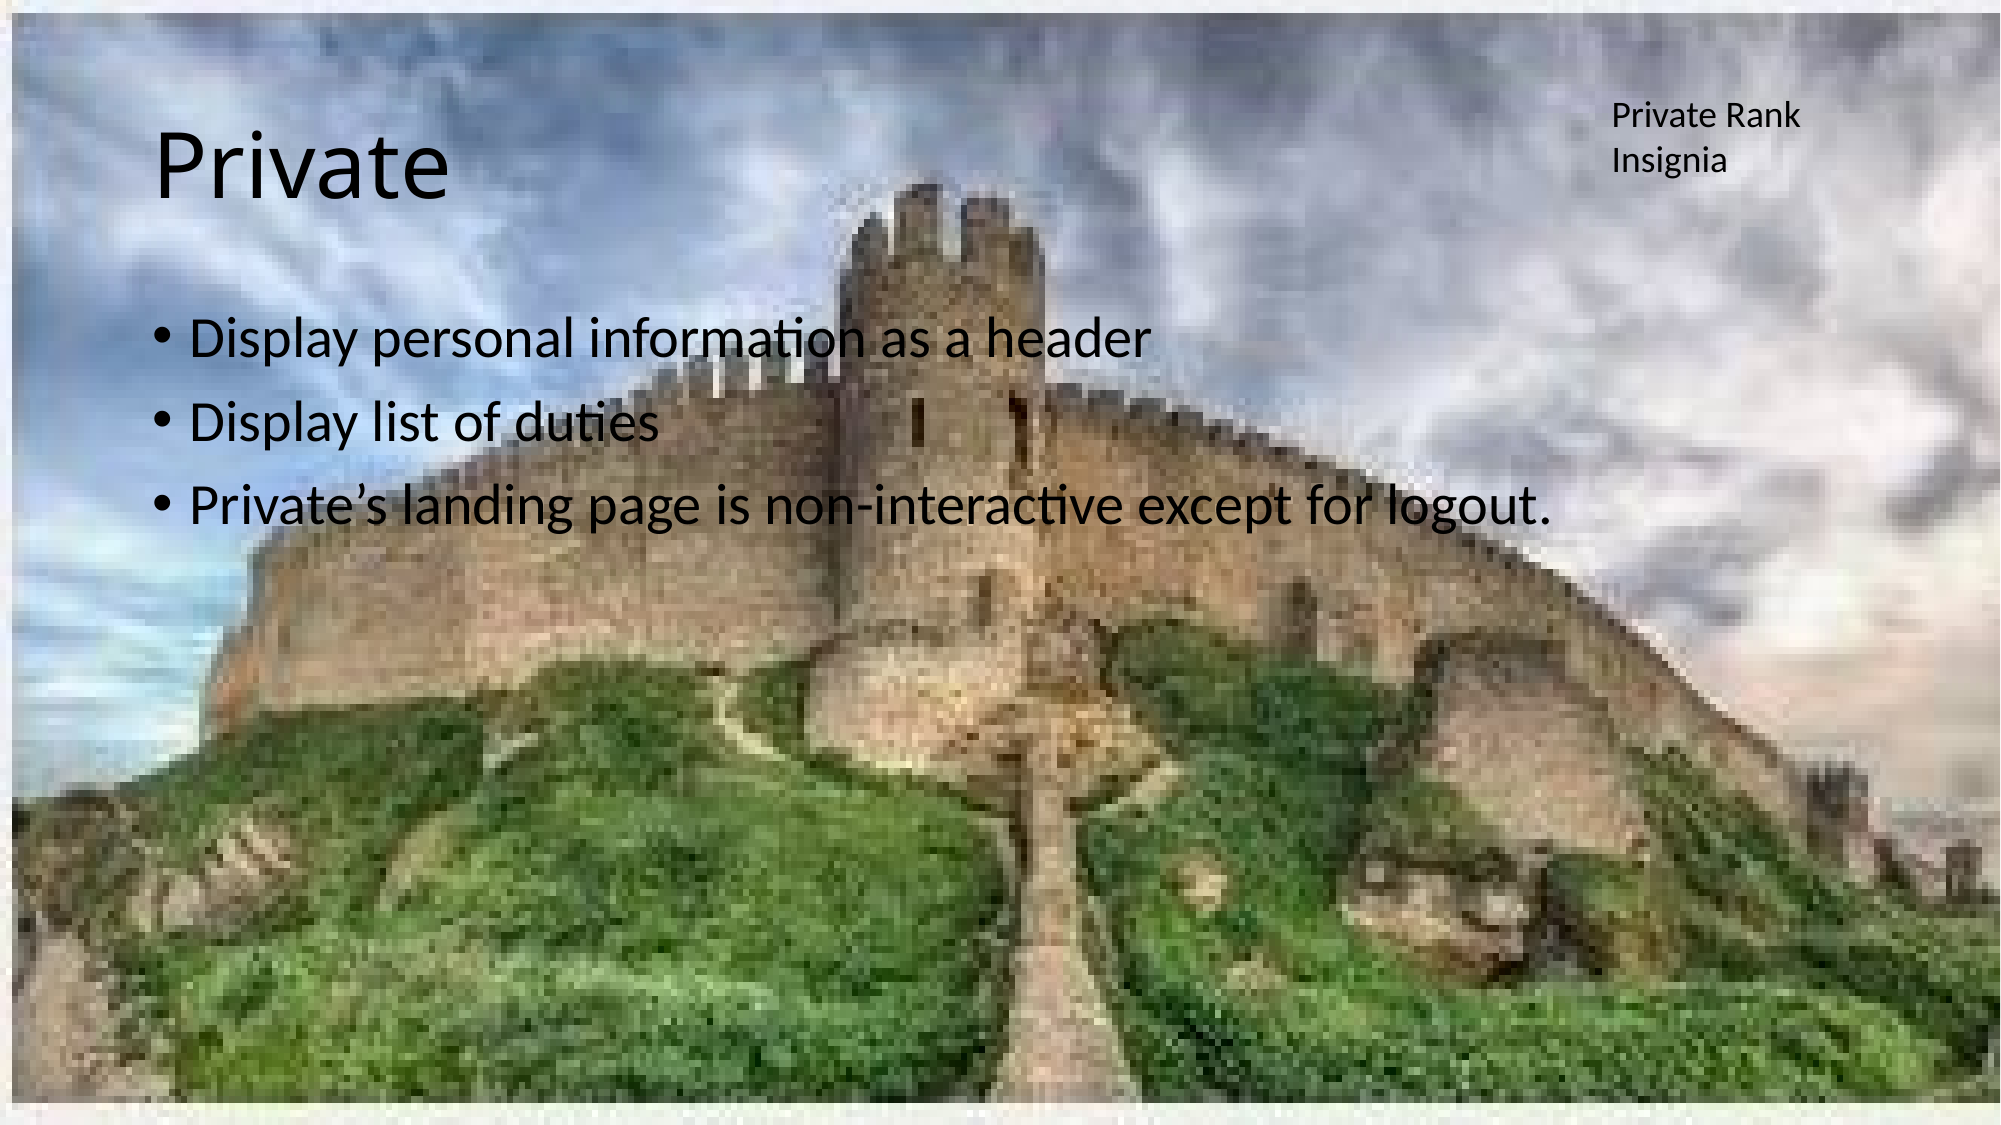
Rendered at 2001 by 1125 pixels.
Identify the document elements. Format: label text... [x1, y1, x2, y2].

title Private [137, 59, 1544, 278]
list Display personal information as a header Display list of duties Private’s landing page is non-interactive except for logout. [137, 299, 1863, 1014]
picture [0, 0, 2001, 1125]
text_box Private Rank Insignia [1596, 83, 1863, 188]
